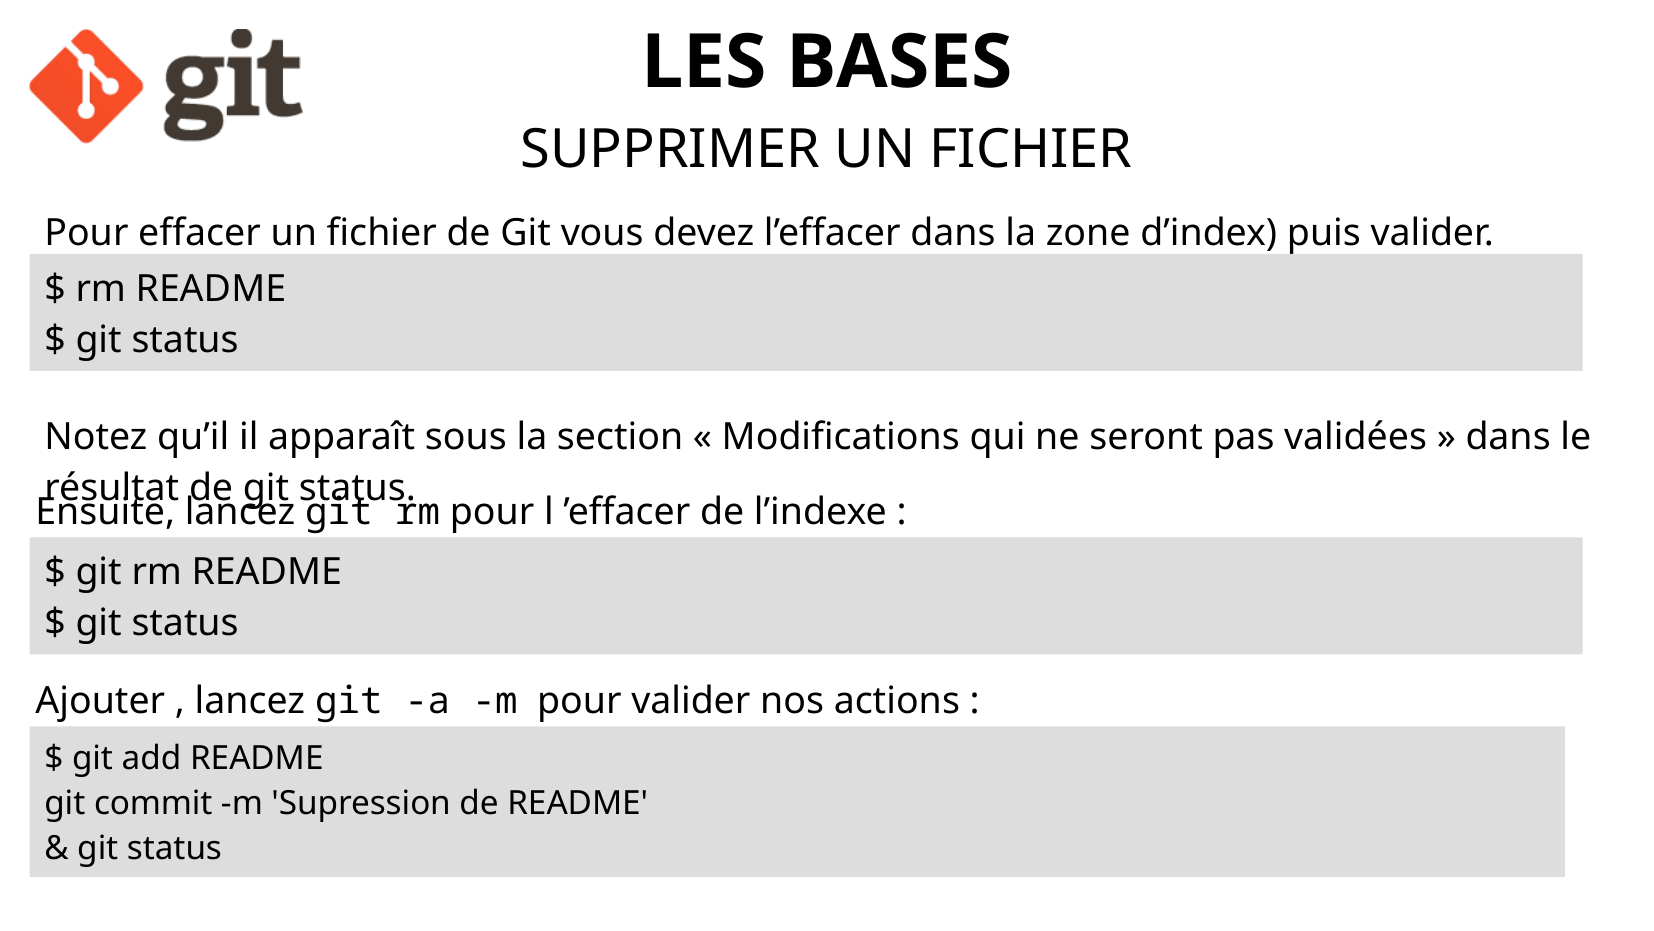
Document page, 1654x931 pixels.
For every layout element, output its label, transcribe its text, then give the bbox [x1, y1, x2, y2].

text_box $ git rm README $ git status [29, 537, 1583, 637]
picture [29, 29, 303, 144]
text_box $ rm README $ git status [29, 253, 1583, 353]
text_box $ git add README git commit -m 'Supression de README' & git status [29, 736, 1565, 853]
text_box Pour effacer un fichier de Git vous devez l’effacer dans la zone d’index) puis valider. Notez qu’il il apparaît sous la section « Modifications qui ne seront pas validées » dans le résultat de git status. [29, 198, 1625, 466]
text_box Ensuite, lancez git rm pour l ’effacer de l’indexe : [29, 472, 1593, 547]
text_box Les bases Supprimer un fichier [471, 22, 1183, 168]
text_box Ajouter , lancez git -a -m pour valider nos actions : [29, 661, 1593, 736]
